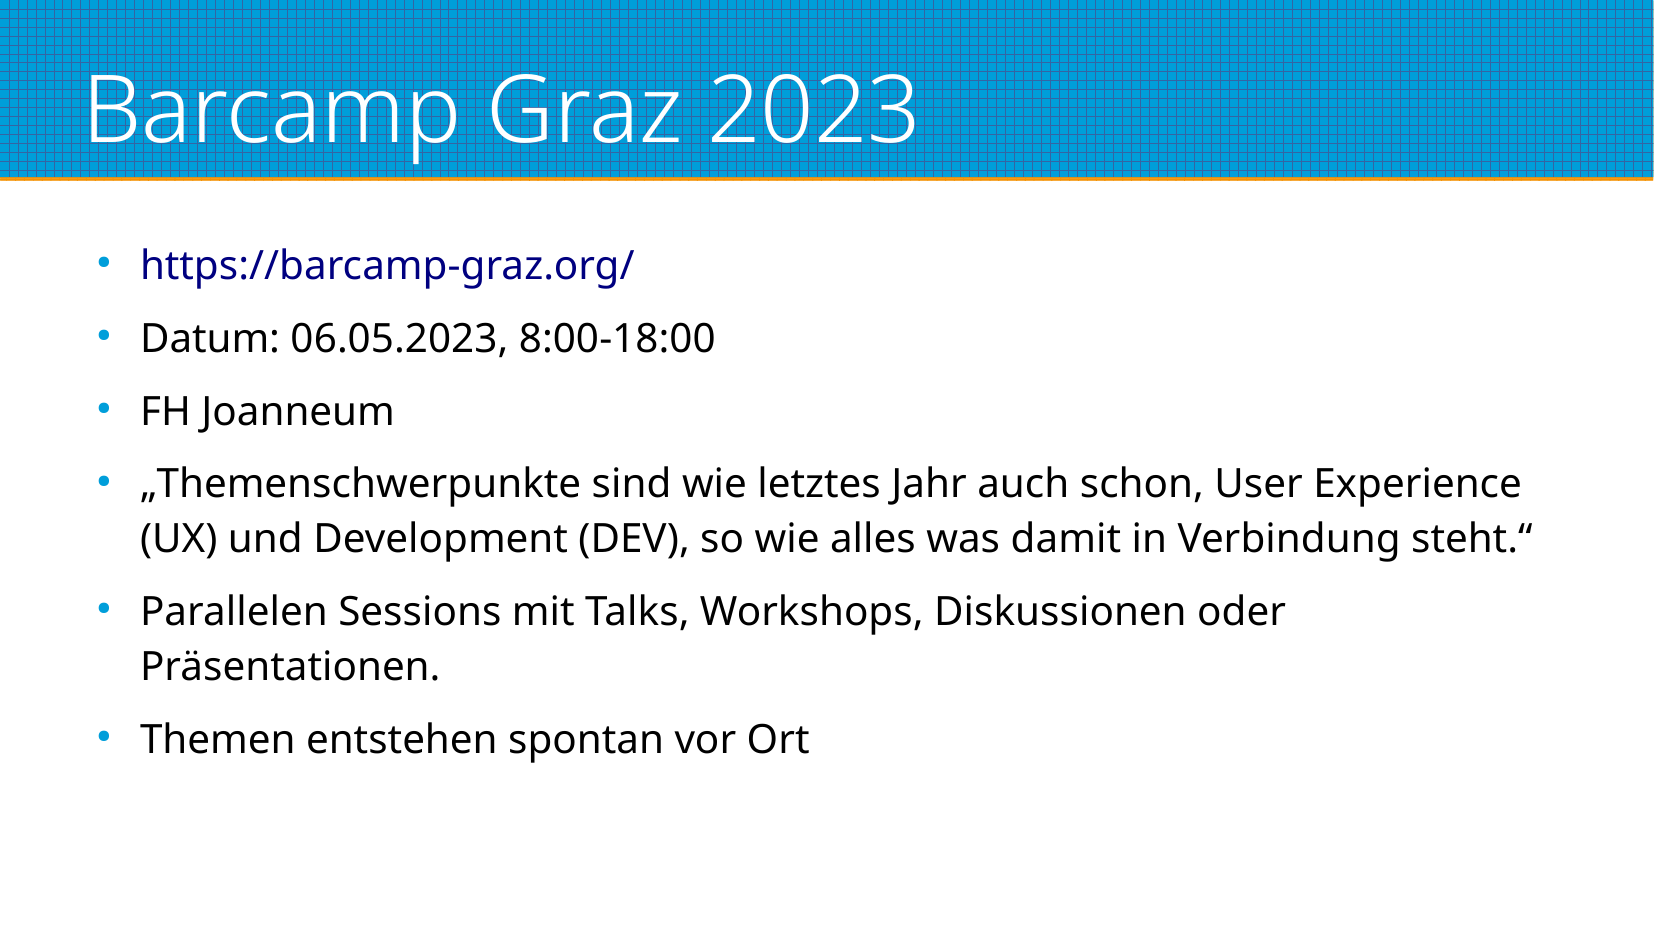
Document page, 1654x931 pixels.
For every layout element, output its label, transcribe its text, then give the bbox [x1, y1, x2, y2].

title Barcamp Graz 2023 [82, 14, 1571, 171]
list https://barcamp-graz.org/ Datum: 06.05.2023, 8:00-18:00 FH Joanneum „Themenschwerpunkte sind wie letztes Jahr auch schon, User Experience (UX) und Development (DEV), so wie alles was damit in Verbindung steht.“ Parallelen Sessions mit Talks, Workshops, Diskussionen oder Präsentationen. Themen entstehen spontan vor Ort [82, 236, 1563, 811]
